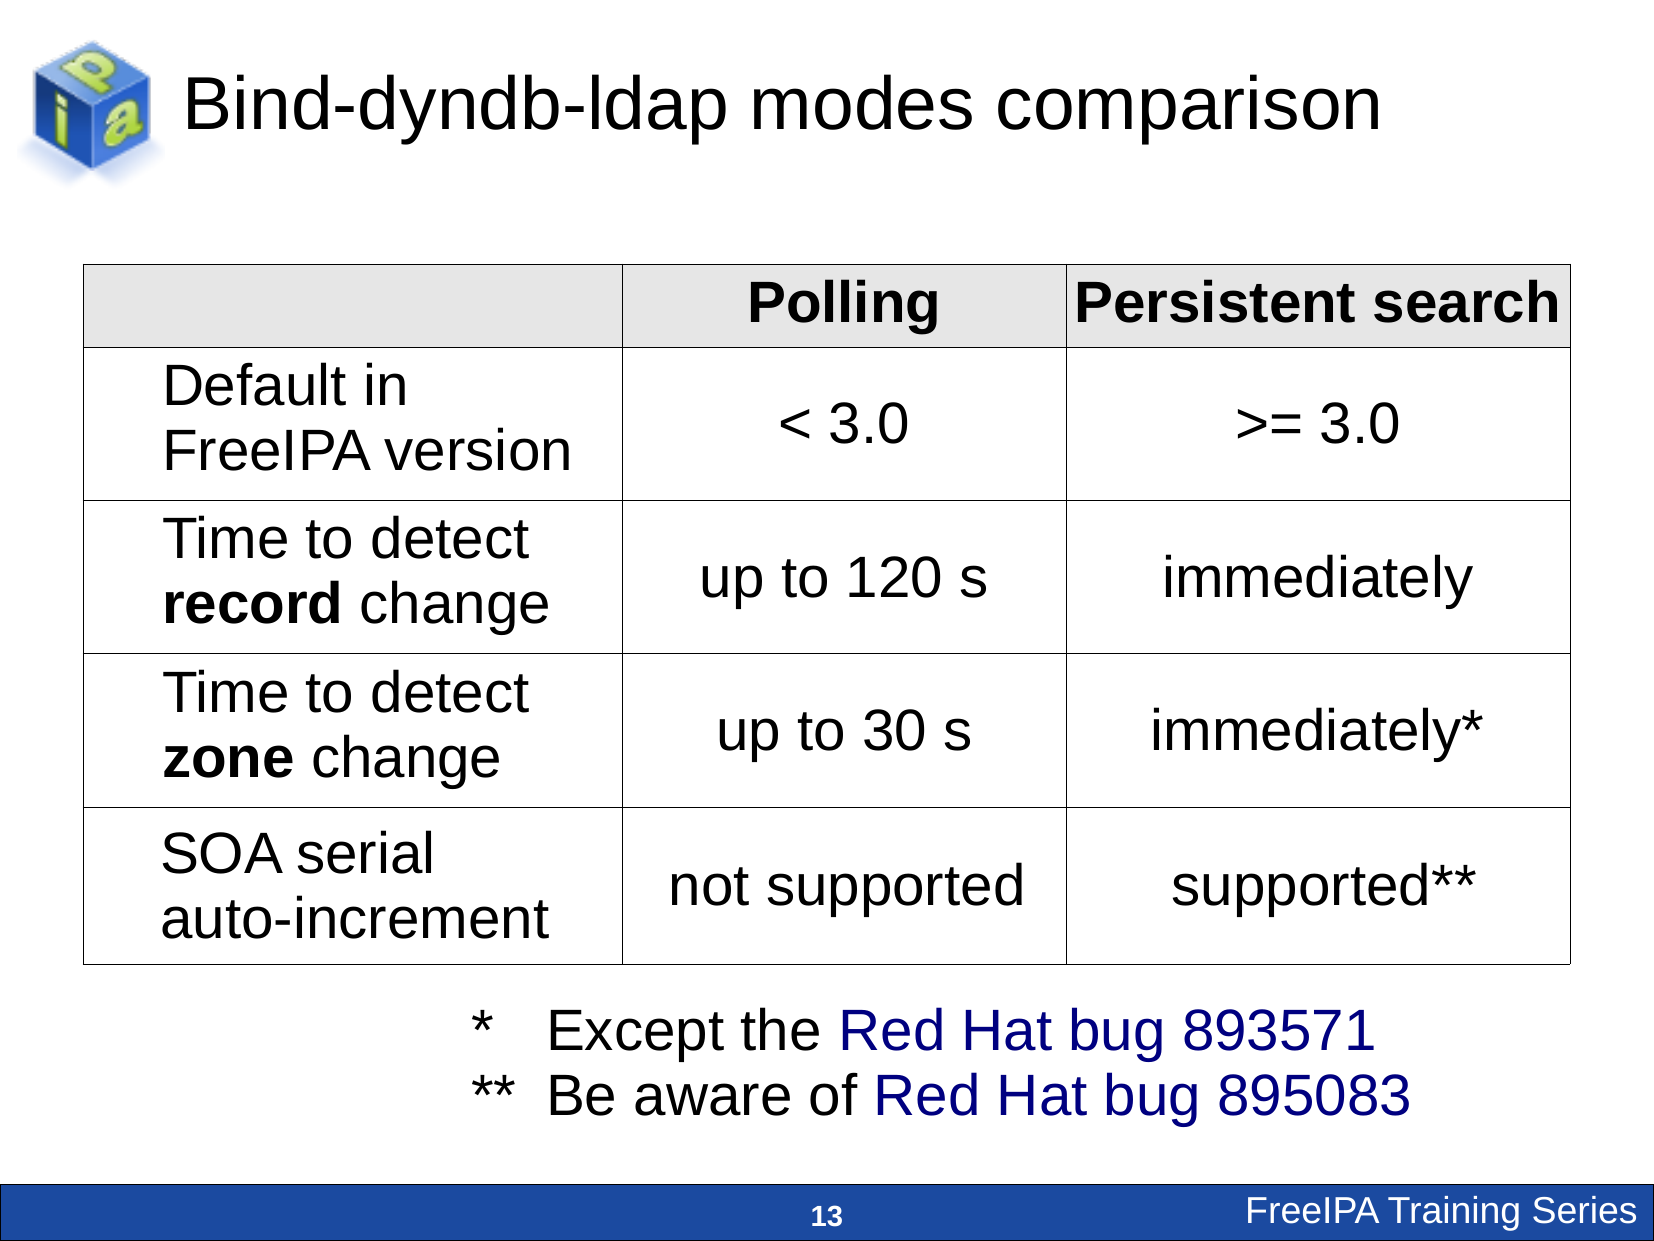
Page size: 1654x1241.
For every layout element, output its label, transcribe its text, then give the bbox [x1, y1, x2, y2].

table_cell SOA serial auto-increment [84, 808, 622, 964]
table_cell up to 120 s [623, 501, 1066, 653]
table_cell Time to detect record change [84, 501, 622, 653]
table_cell Default in FreeIPA version [84, 348, 622, 500]
title Bind‑dyndb‑ldap modes comparison [182, 31, 1579, 177]
table_header Persistent search [1067, 265, 1570, 347]
table_cell up to 30 s [623, 654, 1066, 807]
table_header Polling [623, 265, 1066, 347]
table_cell immediately* [1067, 654, 1570, 807]
table_cell not supported [623, 808, 1066, 964]
table_cell immediately [1067, 501, 1570, 653]
table_header [84, 265, 622, 347]
table_cell Time to detect zone change [84, 654, 622, 807]
picture [17, 34, 165, 193]
table_cell >= 3.0 [1067, 348, 1570, 500]
table_cell < 3.0 [623, 348, 1066, 500]
text_box * Except the Red Hat bug 893571 ** Be aware of Red Hat bug 895083 [456, 1016, 1468, 1109]
table_cell supported** [1067, 808, 1570, 964]
